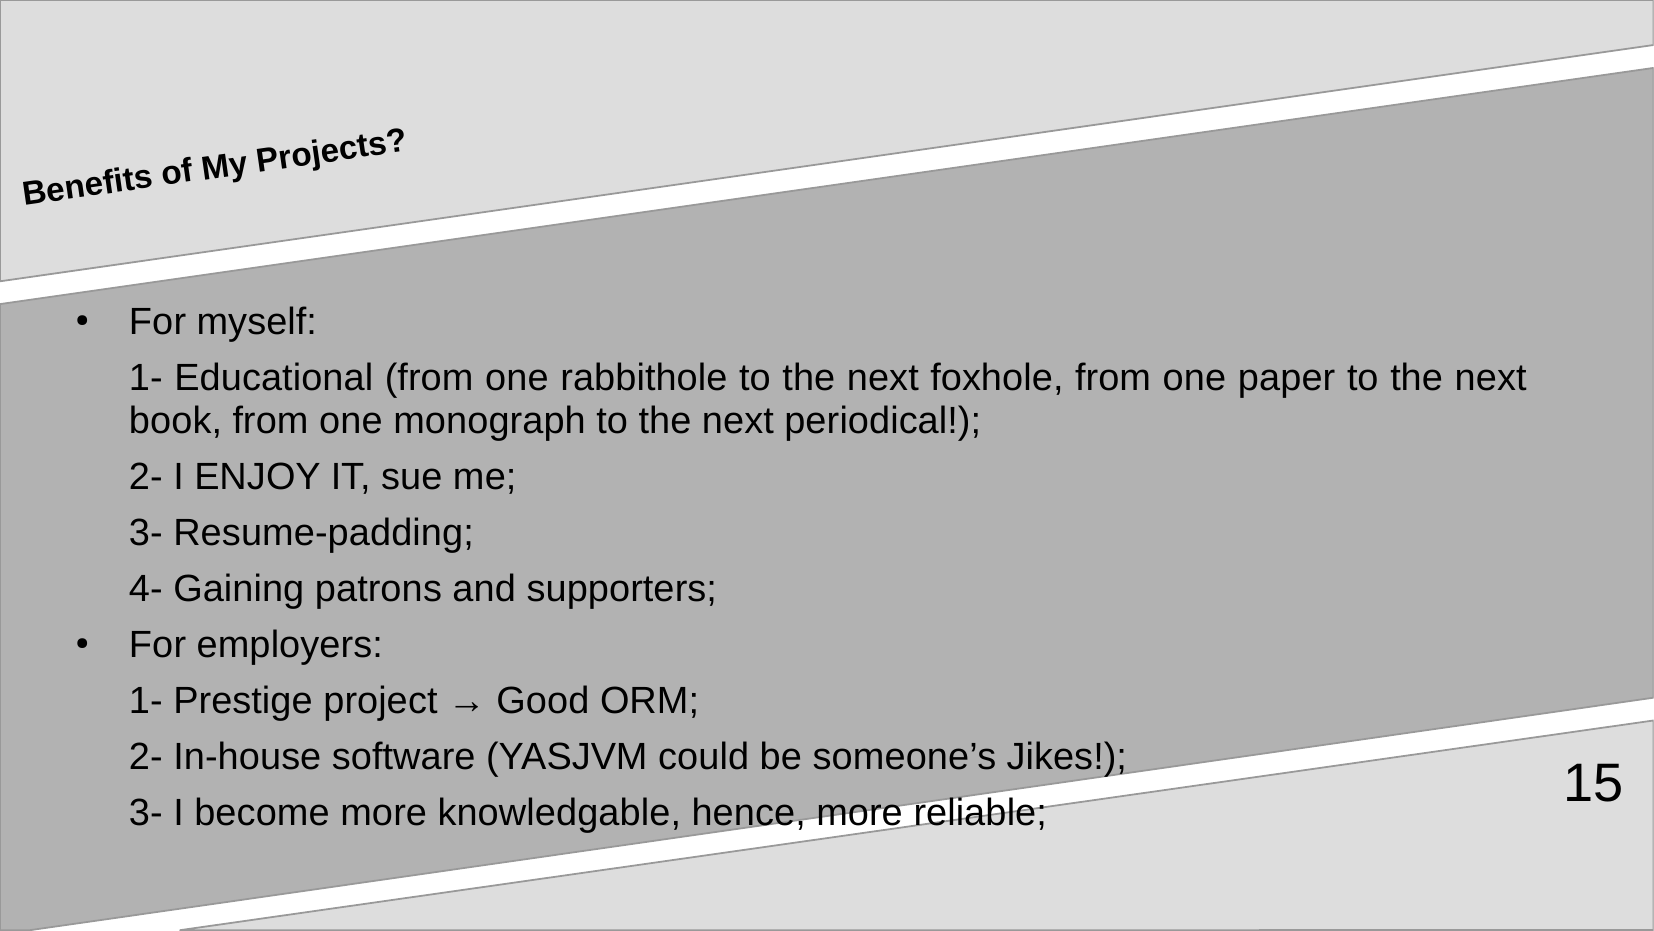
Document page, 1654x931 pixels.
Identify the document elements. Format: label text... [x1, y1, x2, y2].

title Benefits of My Projects? [11, 0, 1496, 272]
list For myself: 1- Educational (from one rabbithole to the next foxhole, from one paper to the next book, from one monograph to the next periodical!); 2- I ENJOY IT, sue me; 3- Resume-padding; 4- Gaining patrons and supporters; For employers: 1- Prestige project → Good ORM; 2- In-house software (YASJVM could be someone’s Jikes!); 3- I become more knowledgable, hence, more reliable; [75, 300, 1531, 840]
